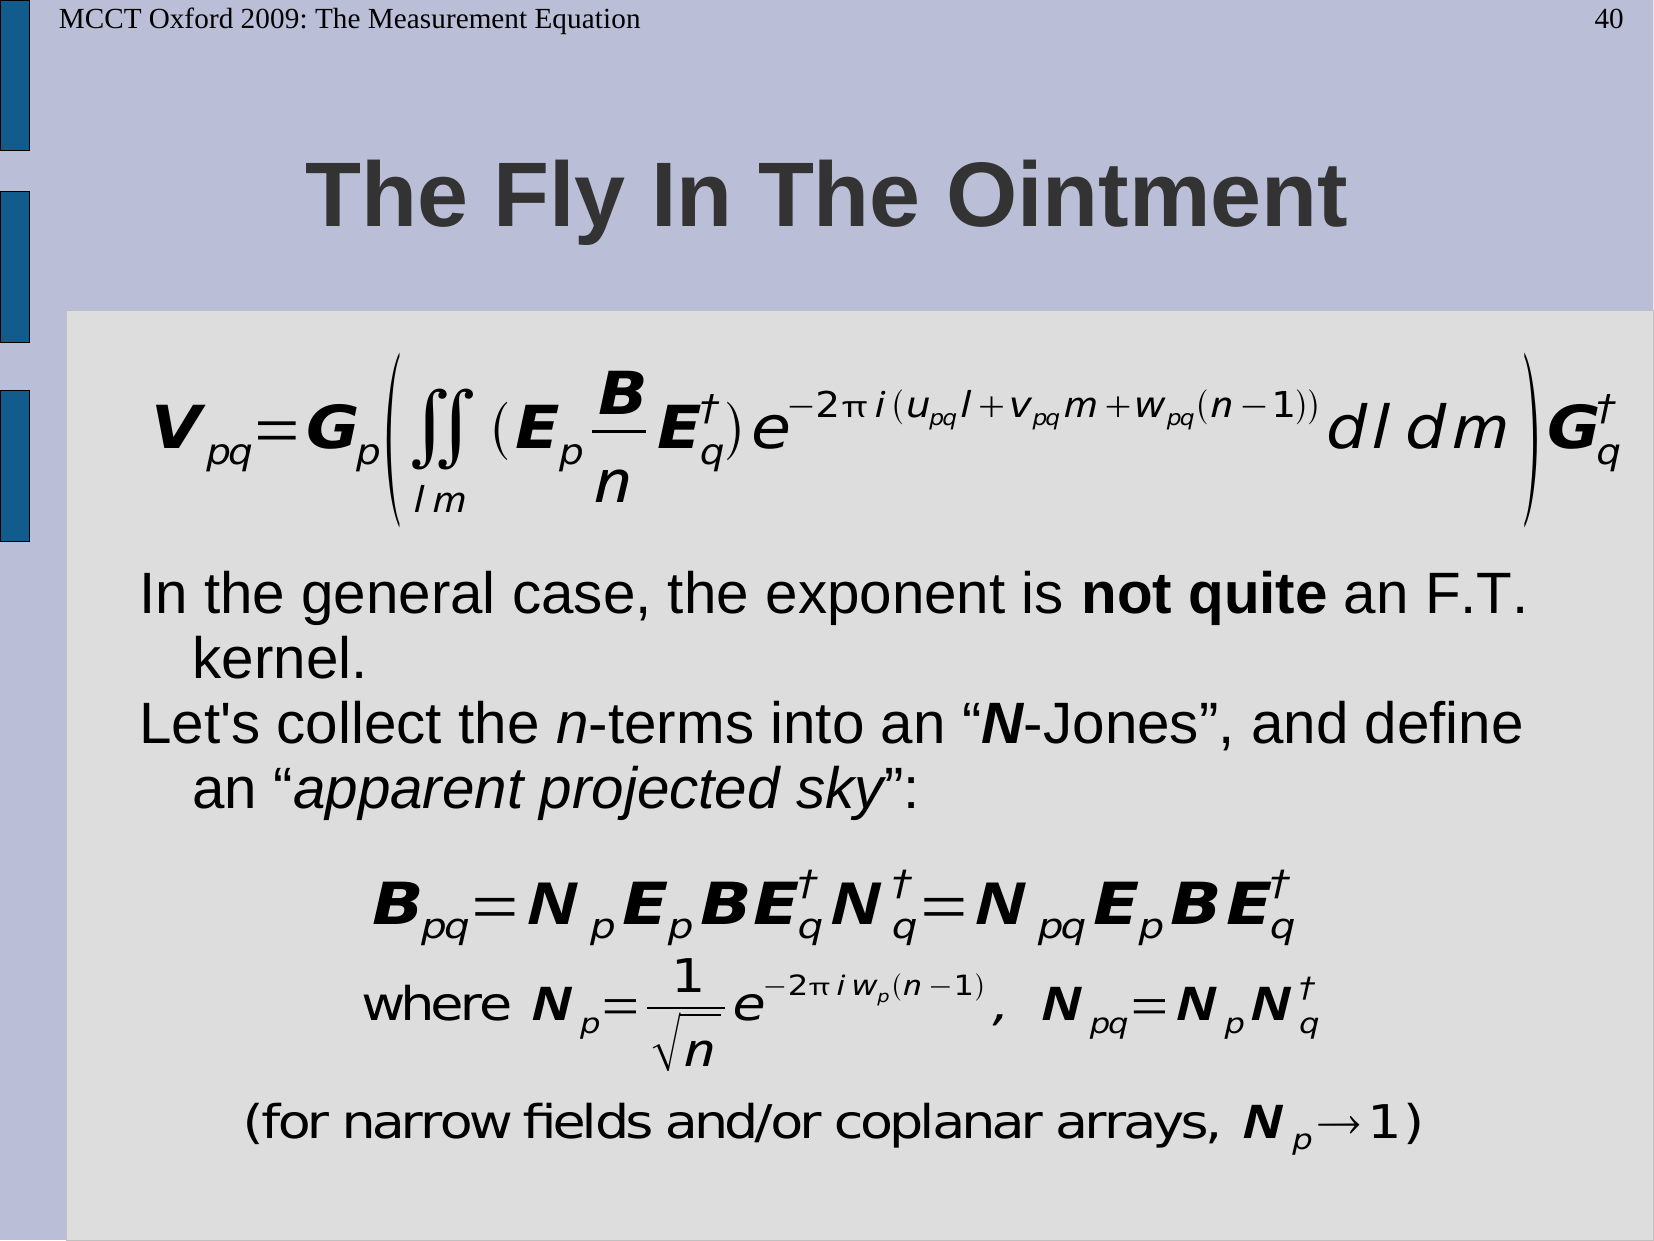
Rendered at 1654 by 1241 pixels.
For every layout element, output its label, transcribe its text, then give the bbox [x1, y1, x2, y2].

chart [145, 350, 1625, 532]
list In the general case, the exponent is not quite an F.T. kernel. Let's collect the n-terms into an “N-Jones”, and define an “apparent projected sky”: [121, 561, 1534, 833]
chart [236, 856, 1428, 1156]
title The Fly In The Ointment [121, 91, 1534, 299]
